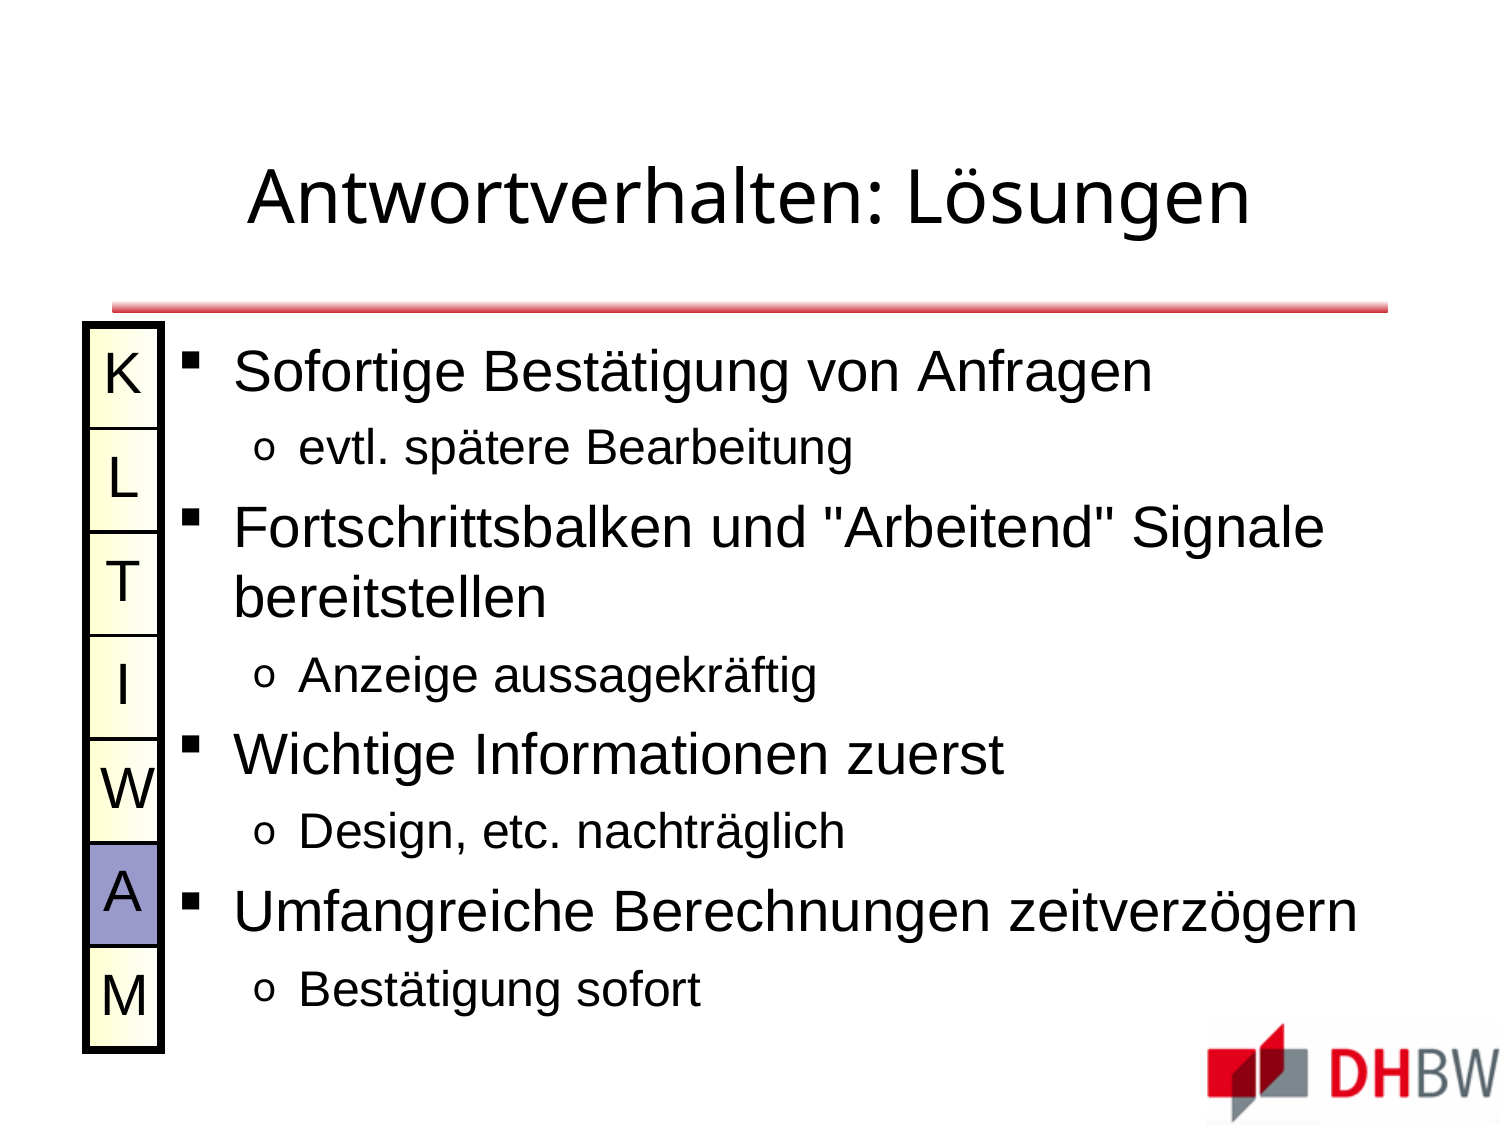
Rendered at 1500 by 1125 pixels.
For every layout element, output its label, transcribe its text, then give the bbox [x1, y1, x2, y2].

table_cell A [90, 845, 157, 944]
table_cell W [90, 741, 157, 841]
table_header K [90, 329, 157, 427]
table_cell I [90, 637, 157, 737]
picture [1206, 1021, 1500, 1125]
list Sofortige Bestätigung von Anfragen evtl. spätere Bearbeitung Fortschrittsbalken und "Arbeitend" Signale bereitstellen Anzeige aussagekräftig Wichtige Informationen zuerst Design, etc. nachträglich Umfangreiche Berechnungen zeitverzögern Bestätigung sofort [165, 324, 1438, 1051]
table_cell L [90, 430, 157, 530]
table_cell M [90, 948, 157, 1046]
title Antwortverhalten: Lösungen [112, 99, 1388, 288]
table_cell T [90, 534, 157, 634]
